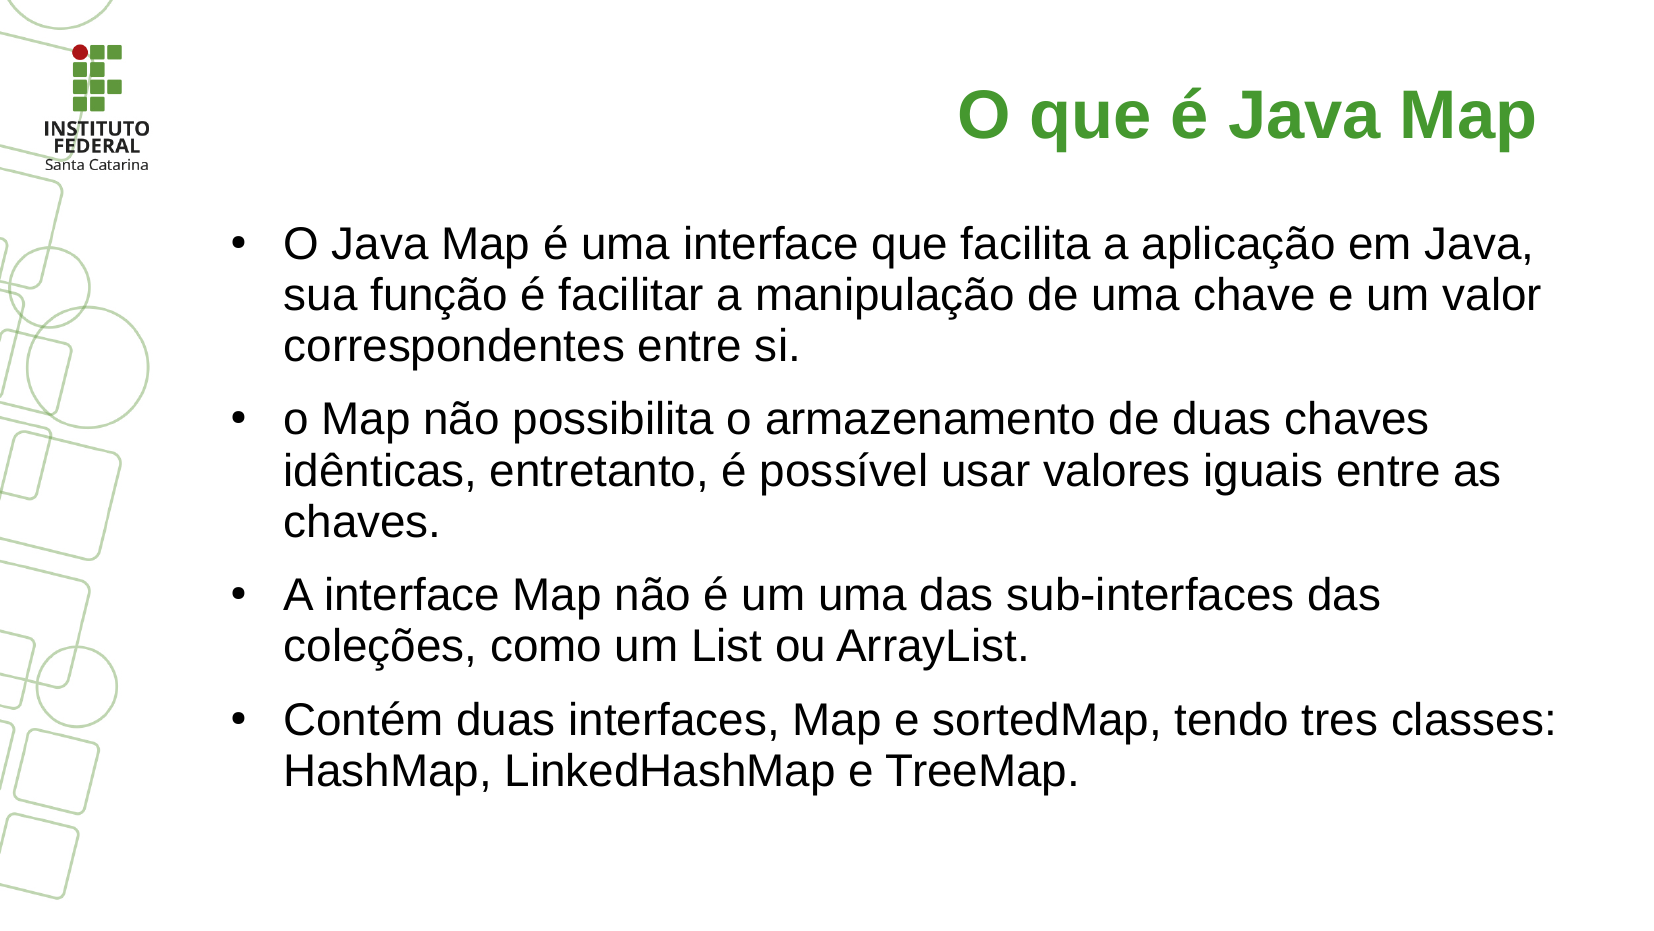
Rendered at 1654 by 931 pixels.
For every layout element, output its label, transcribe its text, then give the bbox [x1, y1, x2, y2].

list O Java Map é uma interface que facilita a aplicação em Java, sua função é facilitar a manipulação de uma chave e um valor correspondentes entre si. o Map não possibilita o armazenamento de duas chaves idênticas, entretanto, é possível usar valores iguais entre as chaves. A interface Map não é um uma das sub-interfaces das coleções, como um List ou ArrayList. Contém duas interfaces, Map e sortedMap, tendo tres classes: HashMap, LinkedHashMap e TreeMap. [212, 217, 1571, 848]
title O que é Java Map [259, 37, 1571, 193]
picture [0, 0, 1317, 931]
